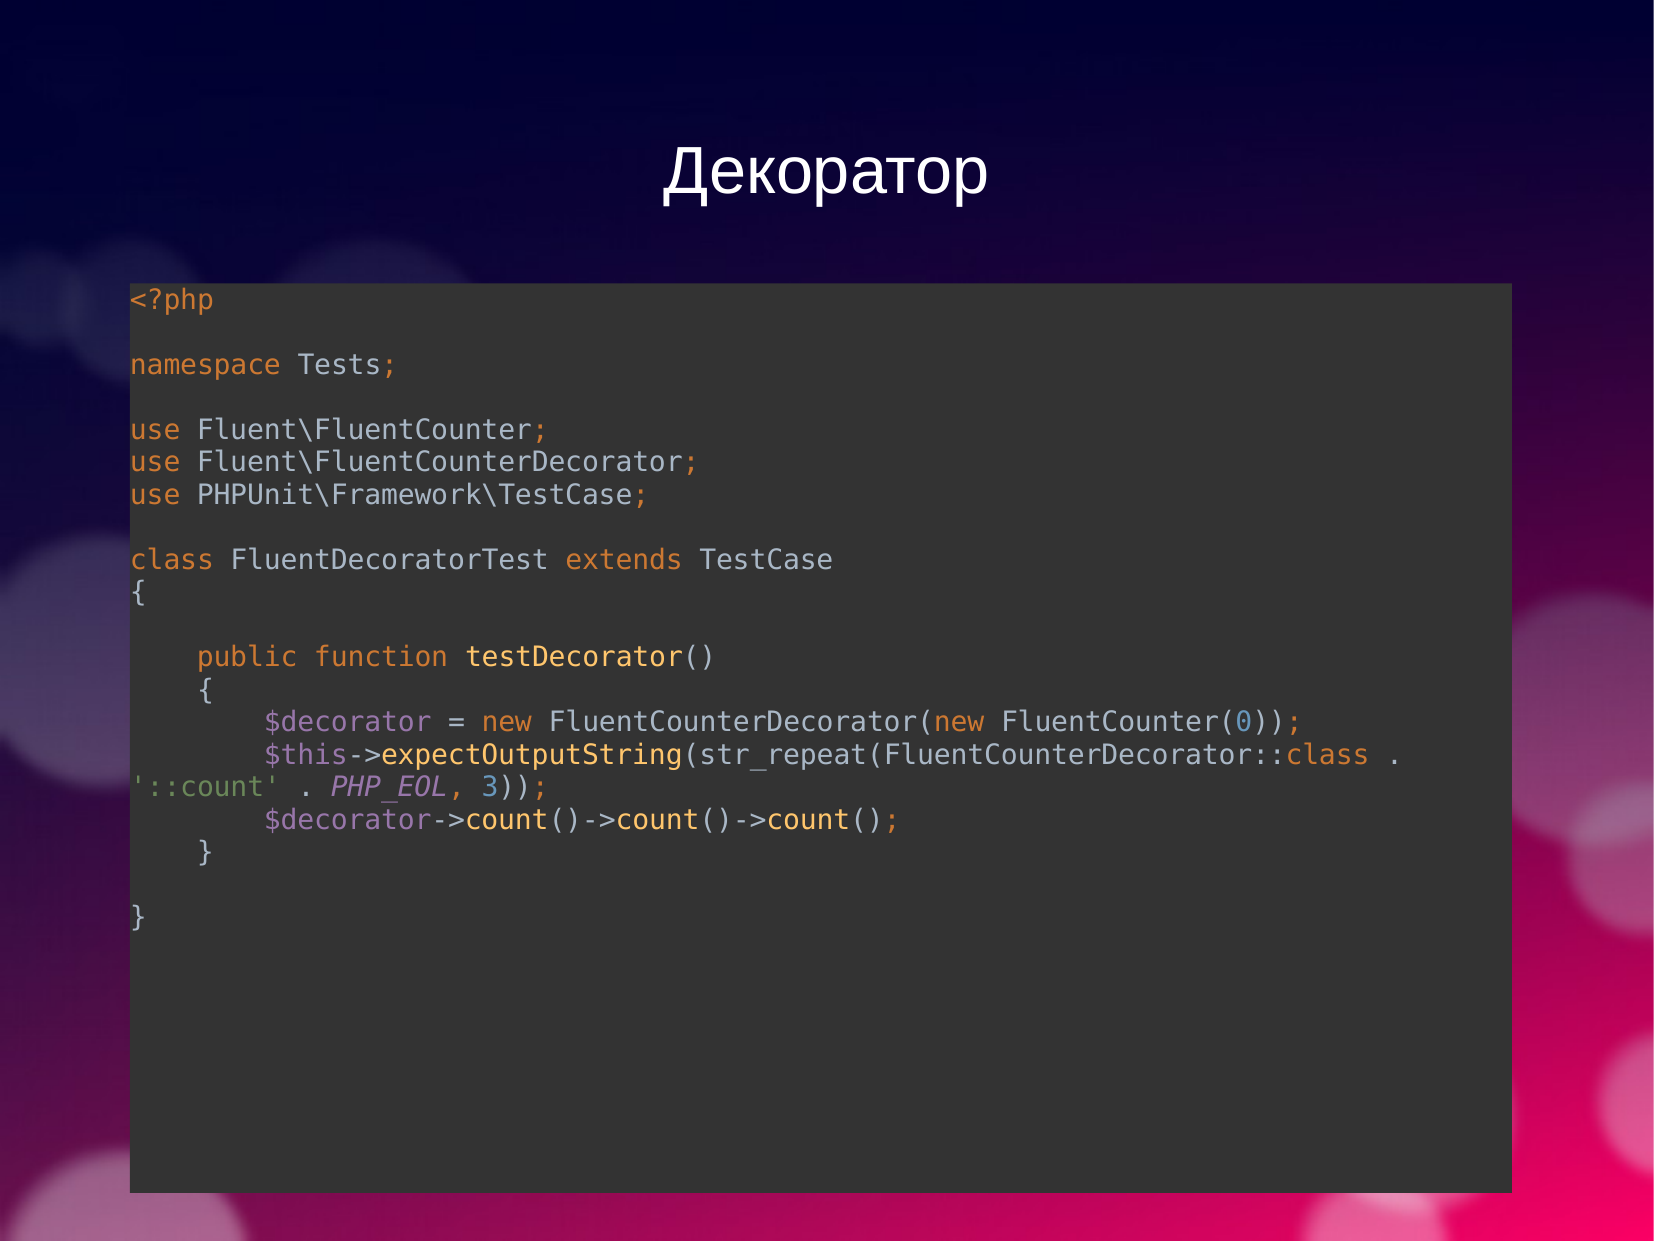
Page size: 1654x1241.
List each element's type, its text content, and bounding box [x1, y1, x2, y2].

title Декоратор [82, 67, 1571, 275]
picture [0, 0, 1654, 1241]
list <?php namespace Tests; use Fluent\FluentCounter; use Fluent\FluentCounterDecorator; use PHPUnit\Framework\TestCase; class FluentDecoratorTest extends TestCase { public function testDecorator() { $decorator = new FluentCounterDecorator(new FluentCounter(0)); $this->expectOutputString(str_repeat(FluentCounterDecorator::class . '::count' . PHP_EOL, 3)); $decorator->count()->count()->count(); } } [129, 283, 1512, 1193]
